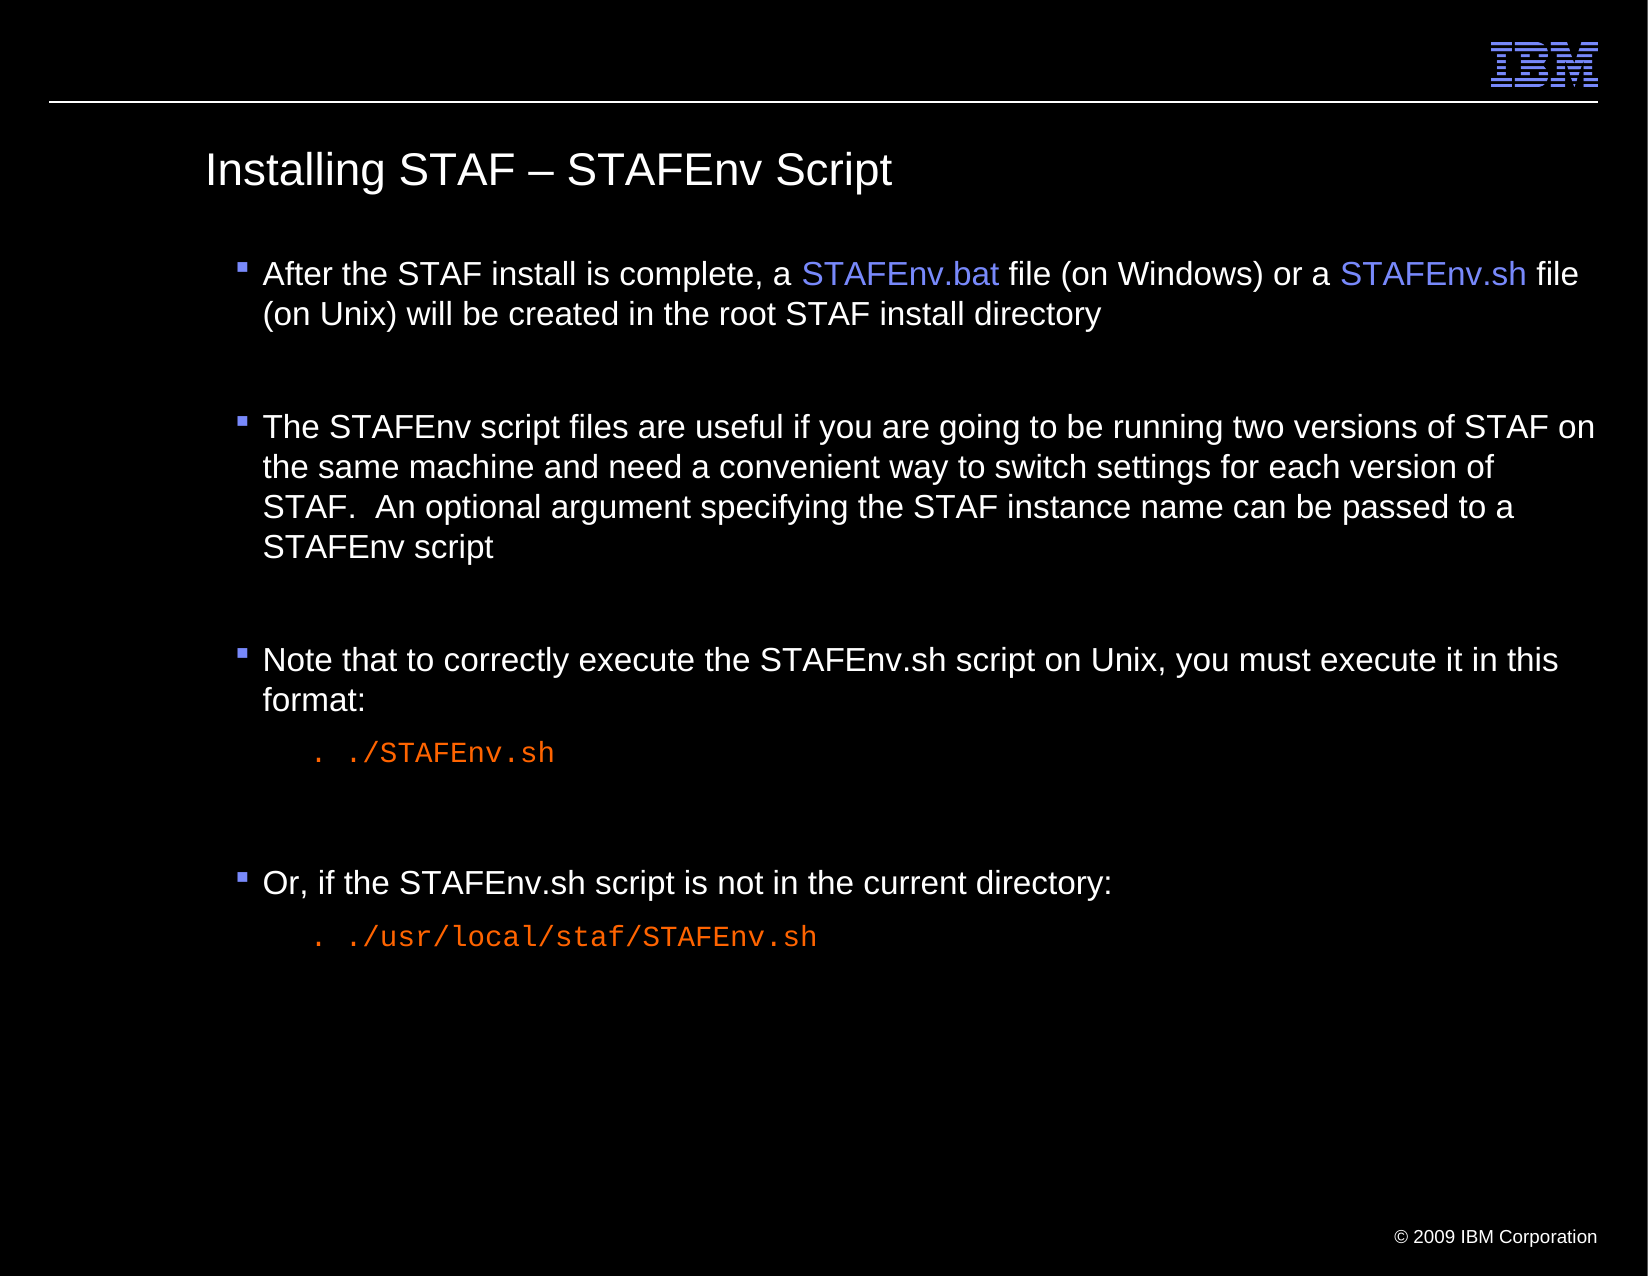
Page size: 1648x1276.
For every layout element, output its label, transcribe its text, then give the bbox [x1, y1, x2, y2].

title Installing STAF – STAFEnv Script [188, 137, 1648, 231]
text_box After the STAF install is complete, a STAFEnv.bat file (on Windows) or a STAFEnv.sh file (on Unix) will be created in the root STAF install directory The STAFEnv script files are useful if you are going to be running two versions of STAF on the same machine and need a convenient way to switch settings for each version of STAF. An optional argument specifying the STAF instance name can be passed to a STAFEnv script Note that to correctly execute the STAFEnv.sh script on Unix, you must execute it in this format: . ./STAFEnv.sh Or, if the STAFEnv.sh script is not in the current directory: . ./usr/local/staf/STAFEnv.sh [235, 252, 1599, 1002]
picture [1491, 42, 1598, 87]
